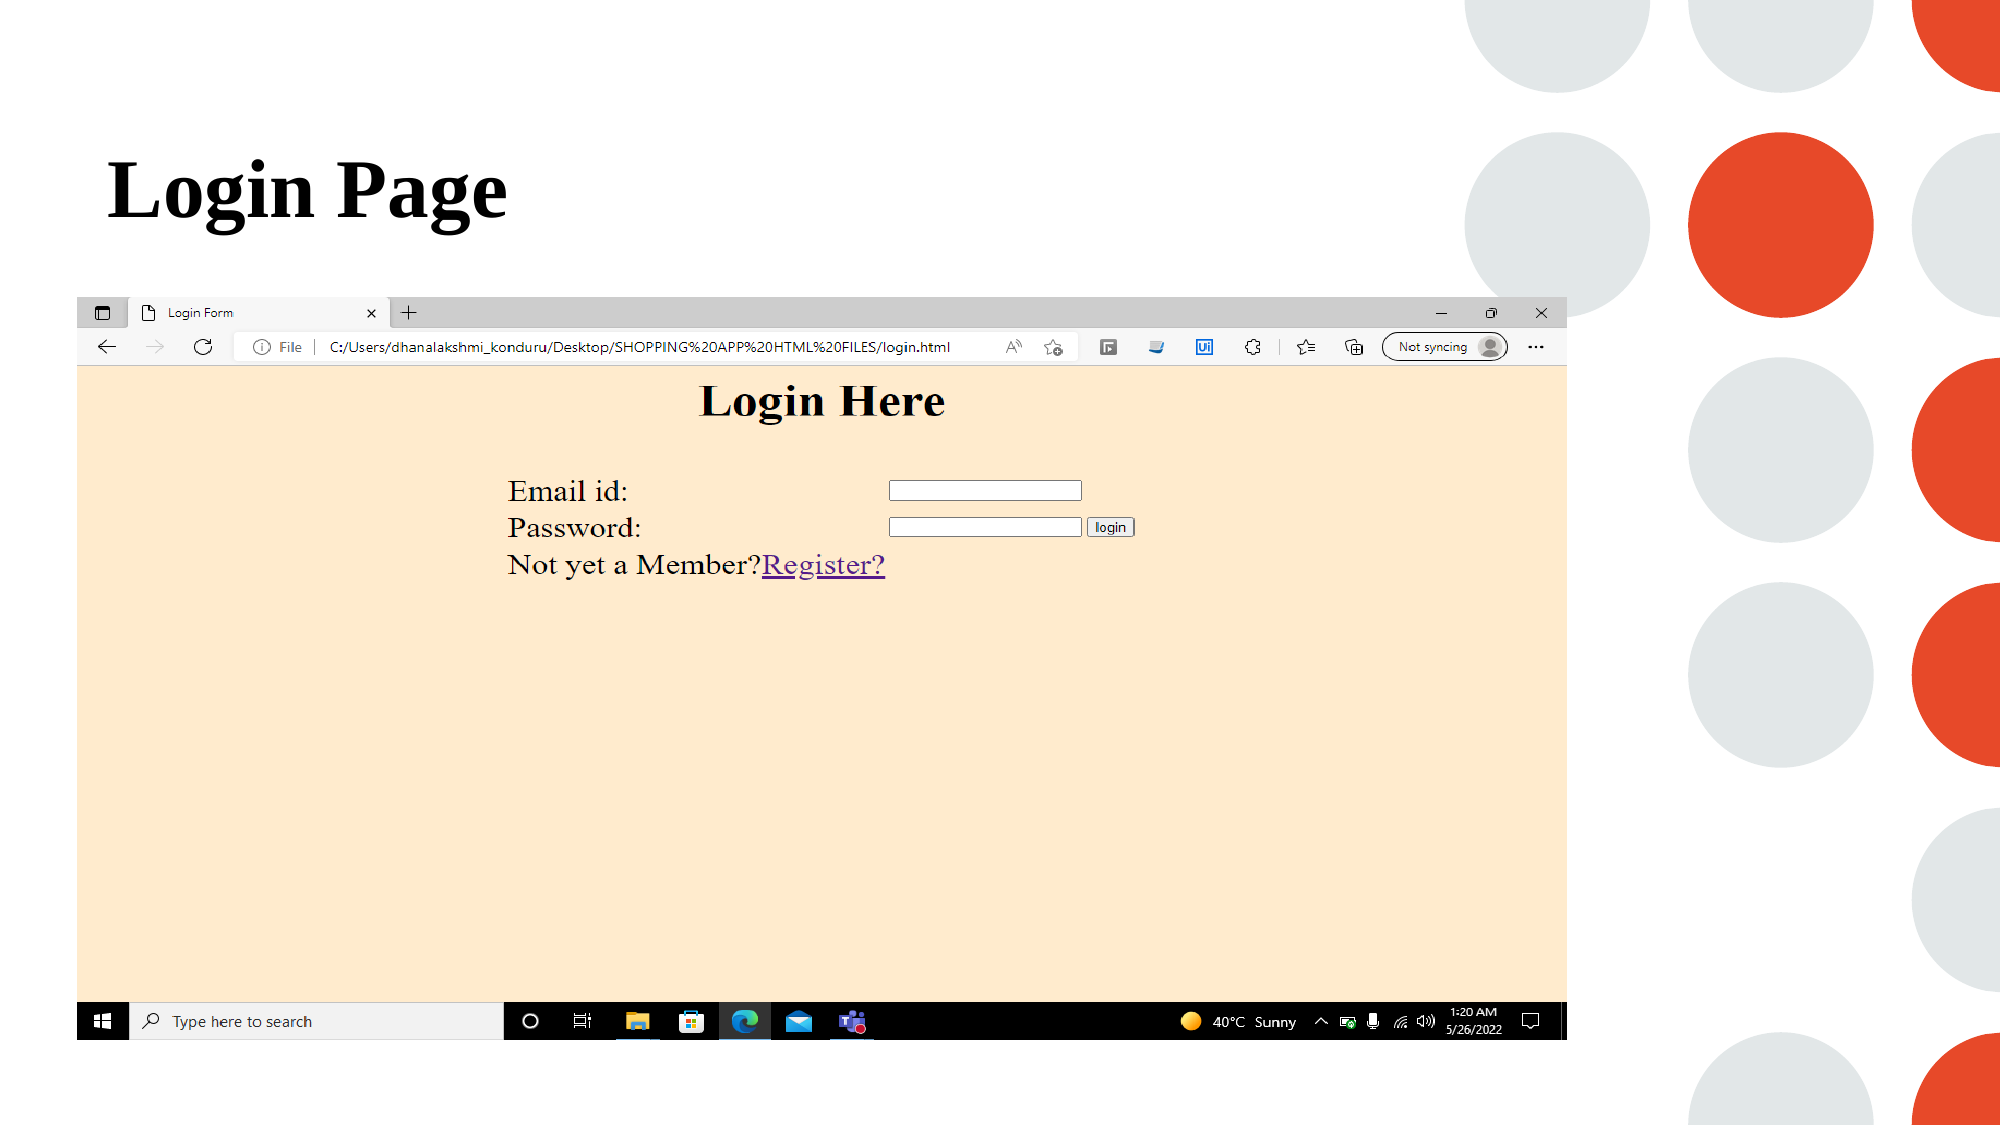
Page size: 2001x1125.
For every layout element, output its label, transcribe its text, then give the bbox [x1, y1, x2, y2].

picture [77, 297, 1567, 1040]
title Login Page [92, 126, 1297, 297]
